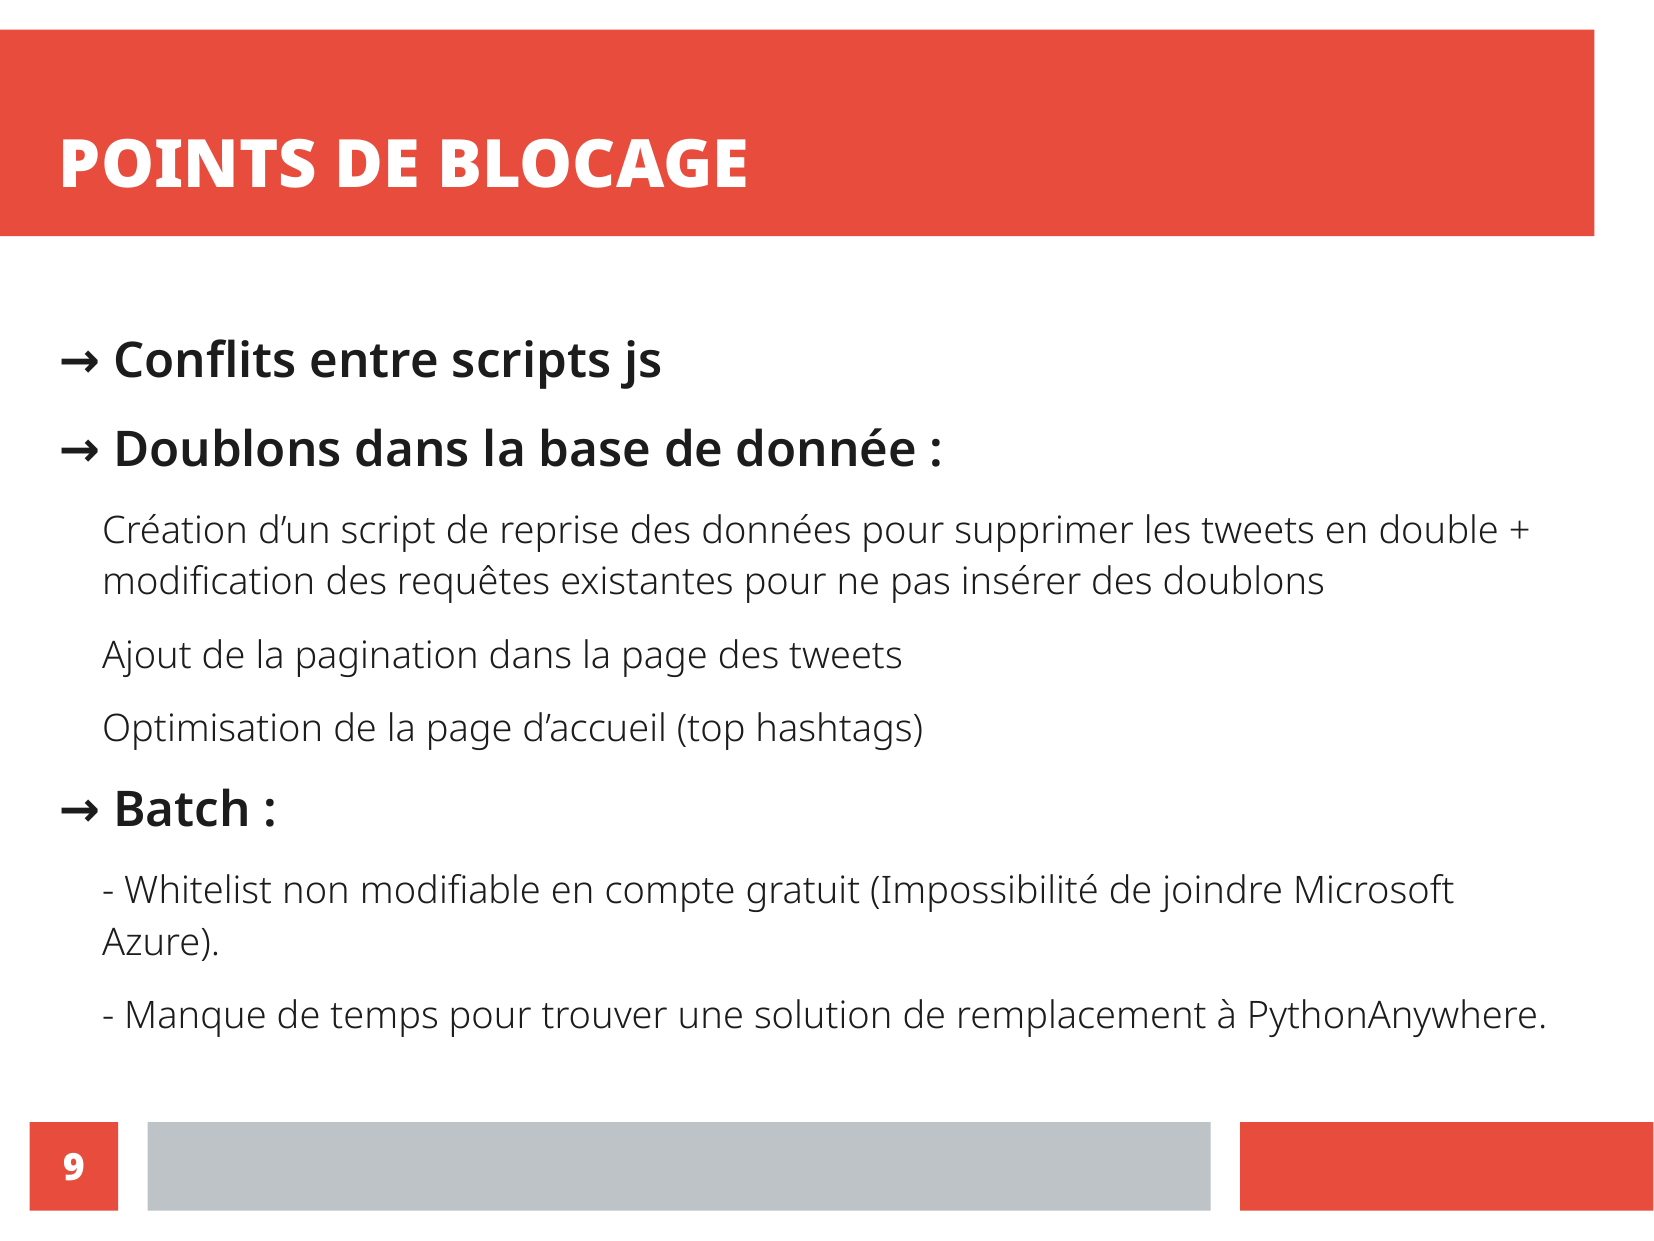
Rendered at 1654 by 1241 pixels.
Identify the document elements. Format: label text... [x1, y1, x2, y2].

title POINTS DE BLOCAGE [59, 59, 1595, 207]
list → Conflits entre scripts js → Doublons dans la base de donnée : Création d’un script de reprise des données pour supprimer les tweets en double + modification des requêtes existantes pour ne pas insérer des doublons Ajout de la pagination dans la page des tweets Optimisation de la page d’accueil (top hashtags) → Batch : - Whitelist non modifiable en compte gratuit (Impossibilité de joindre Microsoft Azure). - Manque de temps pour trouver une solution de remplacement à PythonAnywhere. [59, 324, 1565, 1093]
